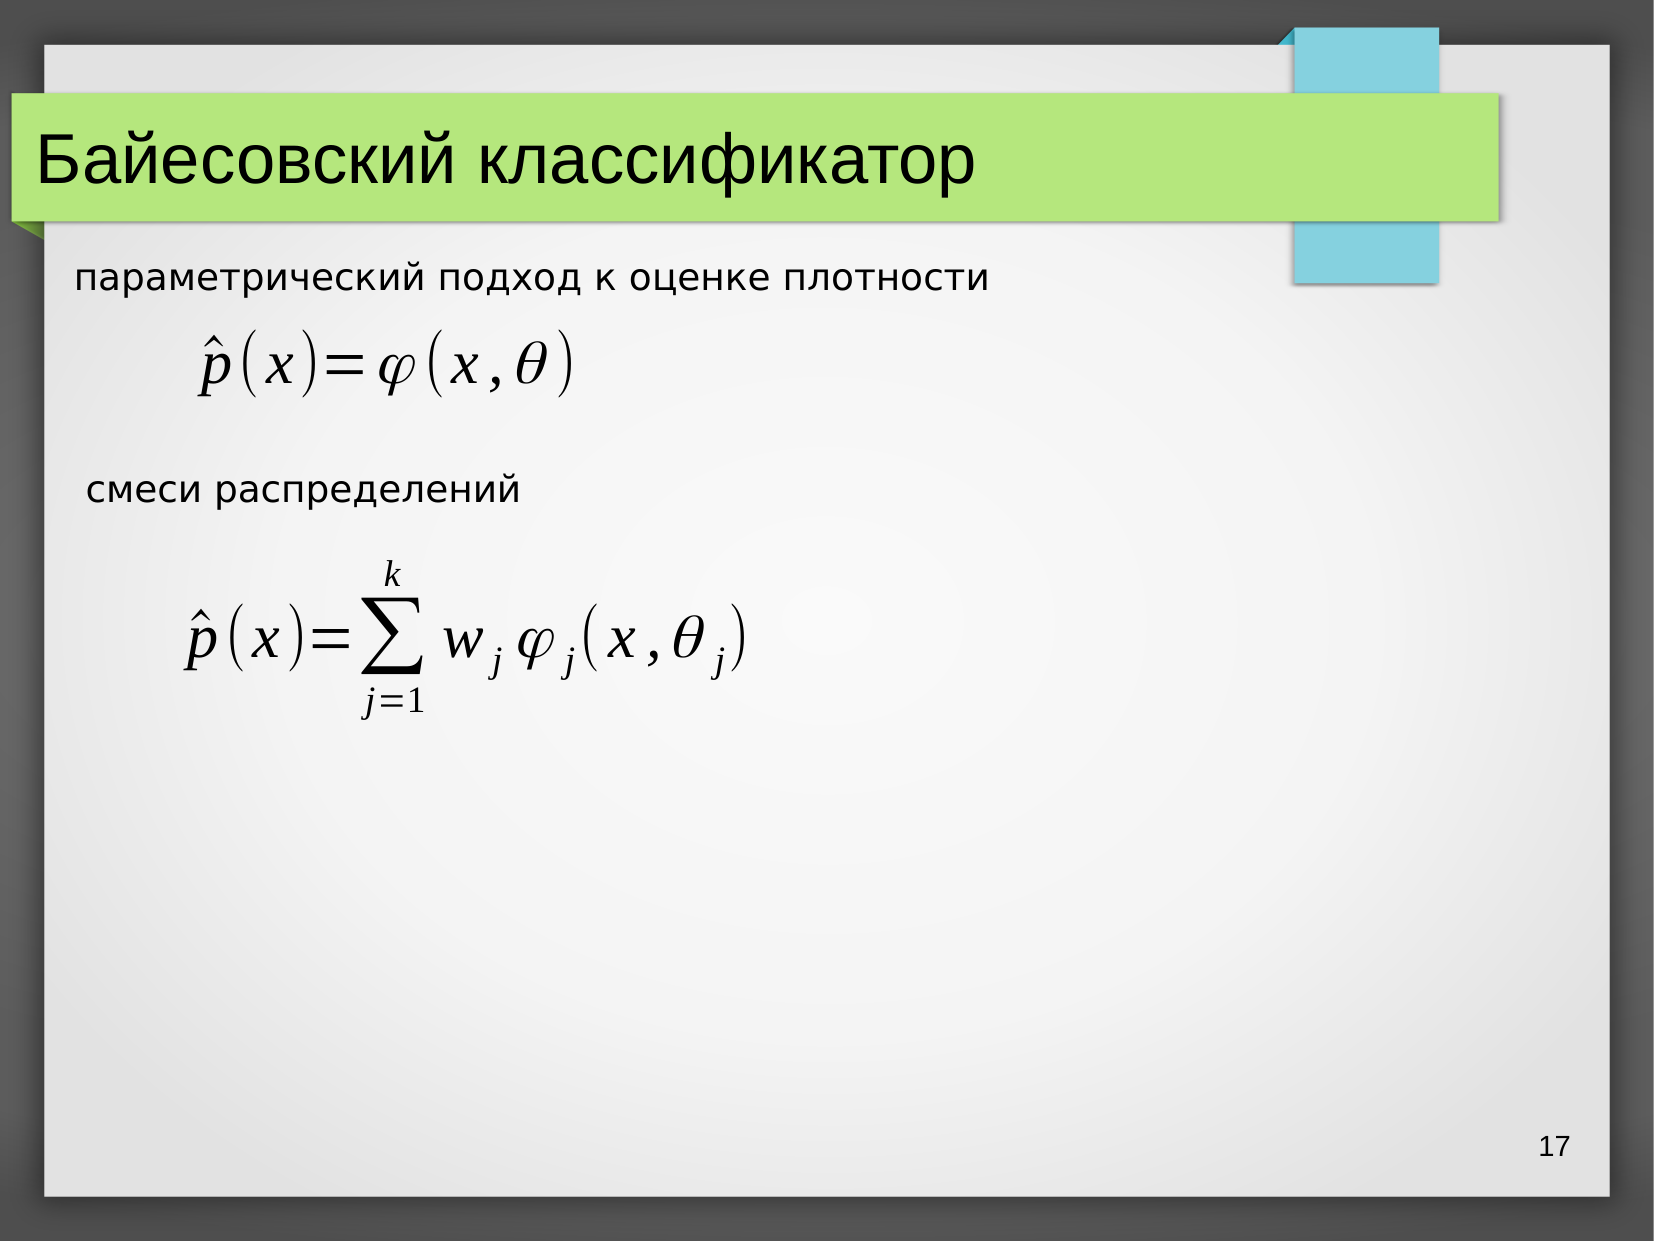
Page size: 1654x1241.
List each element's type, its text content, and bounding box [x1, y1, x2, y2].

chart [188, 326, 582, 402]
text_box параметрический подход к оценке плотности [59, 248, 1146, 319]
picture [0, 0, 1654, 1241]
title Байесовский классификатор [35, 118, 1489, 199]
text_box смеси распределений [70, 460, 579, 532]
chart [175, 552, 756, 721]
